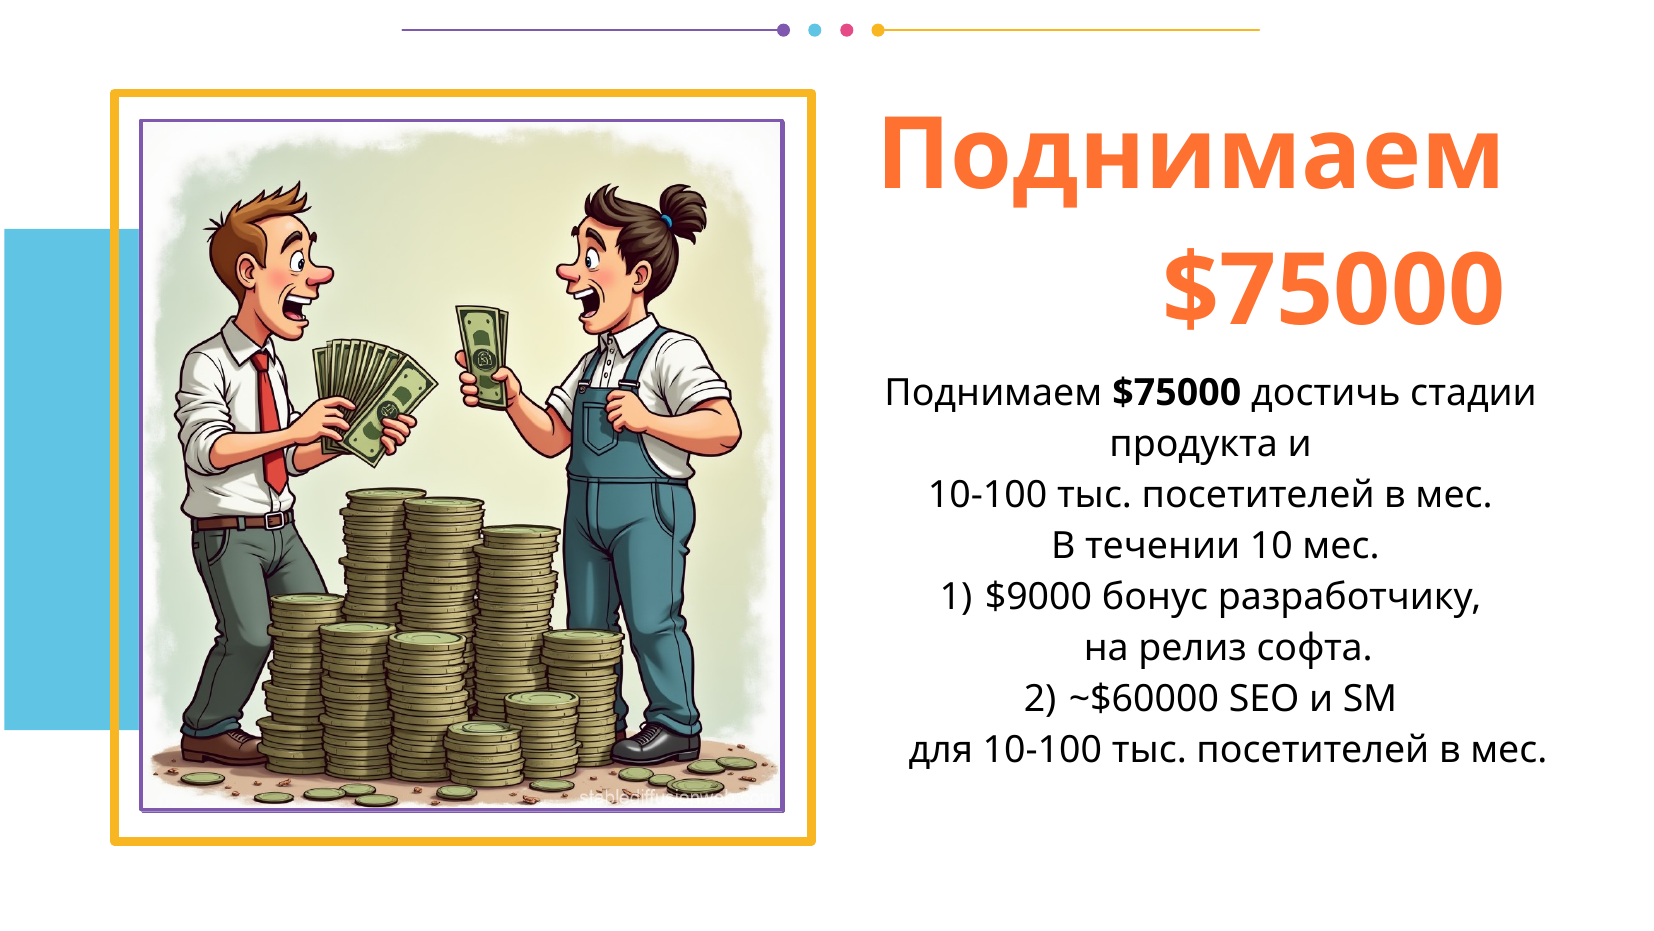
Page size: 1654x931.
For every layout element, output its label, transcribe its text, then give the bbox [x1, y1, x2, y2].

text_box [143, 122, 780, 808]
title Поднимаем $75000 [727, 81, 1506, 355]
text_box Поднимаем $75000 достичь стадии продукта и 10-100 тыс. посетителей в мес. В течении 10 мес. $9000 бонус разработчику, на релиз софта. ~$60000 SEO и SM для 10-100 тыс. посетителей в мес. [856, 407, 1565, 733]
